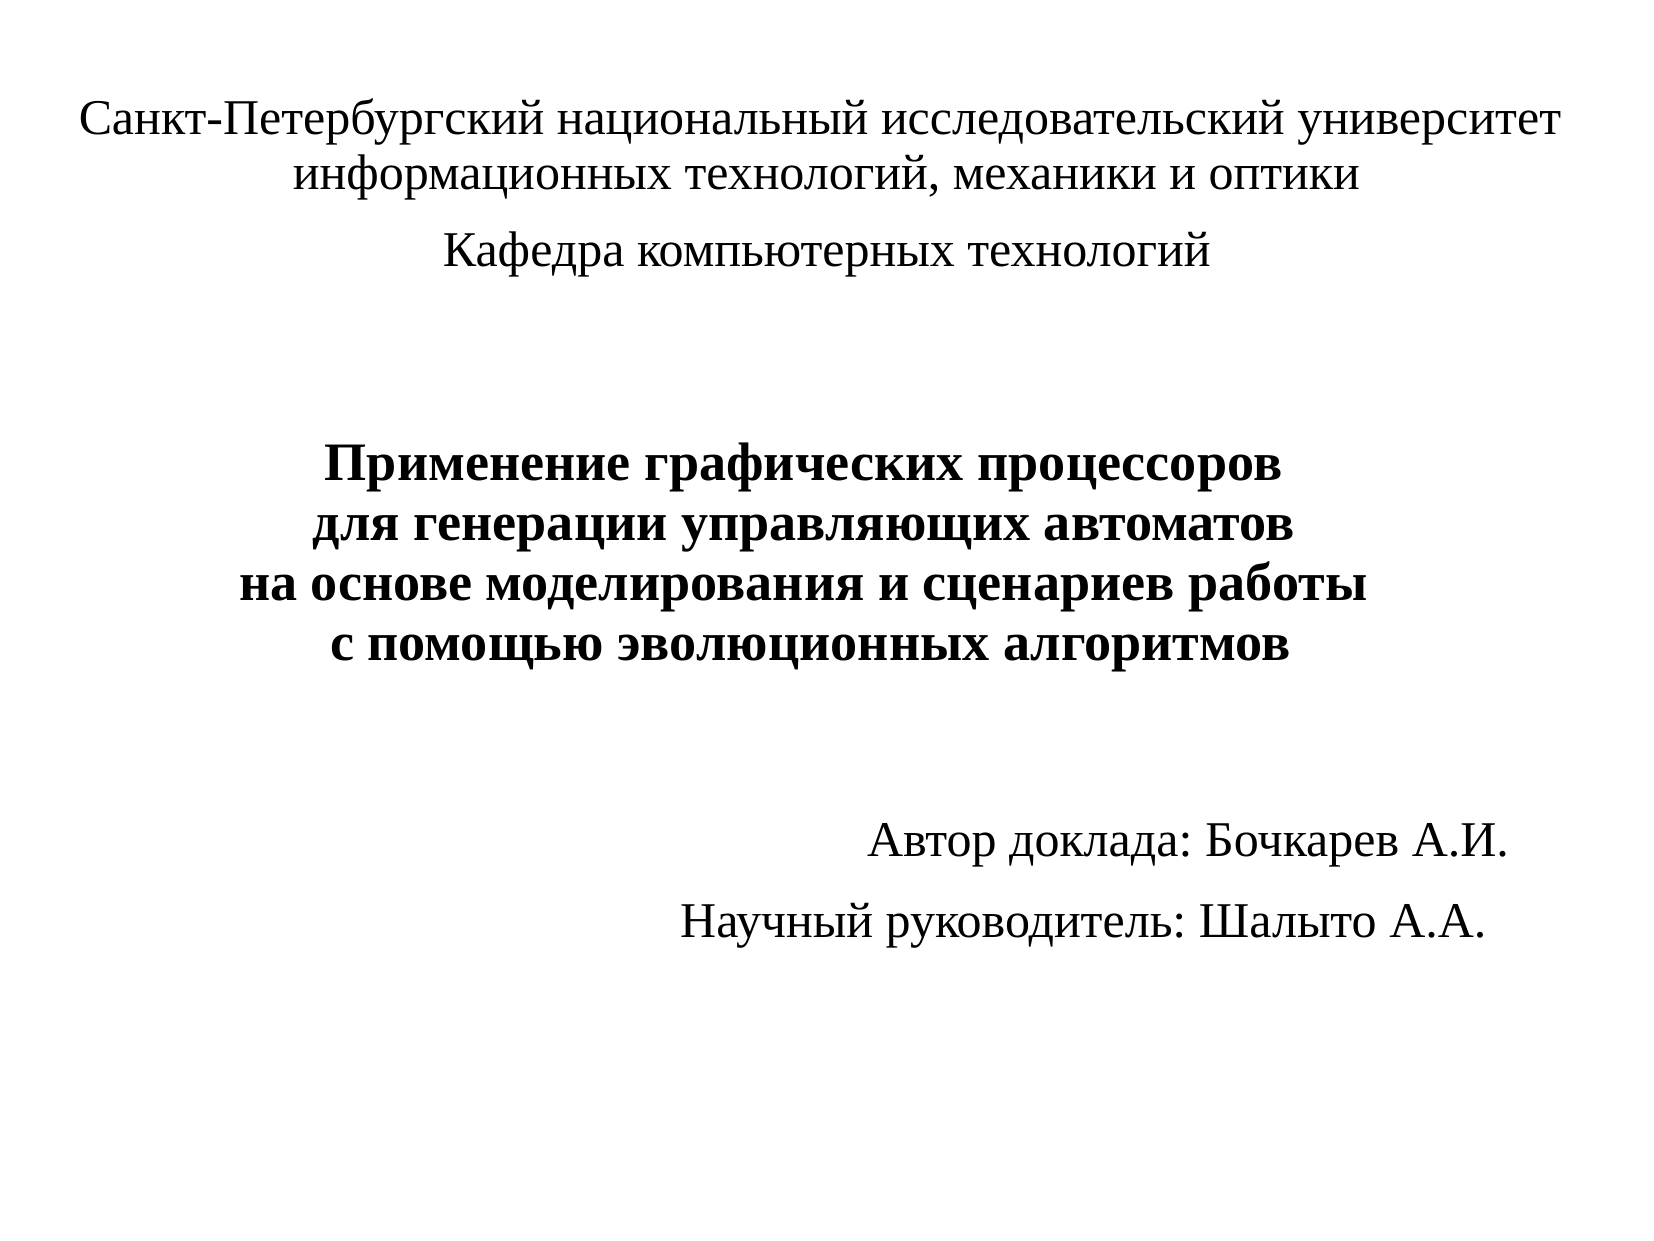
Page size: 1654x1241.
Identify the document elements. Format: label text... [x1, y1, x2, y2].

text_box Санкт-Петербургский национальный исследовательский университет информационных технологий, механики и оптики [64, 82, 1590, 211]
text_box Кафедра компьютерных технологий [428, 214, 1226, 286]
text_box Применение графических процессоров для генерации управляющих автоматов на основе моделирования и сценариев работы с помощью эволюционных алгоритмов [224, 425, 1399, 686]
text_box Научный руководитель: Шалыто А.А. [665, 885, 1503, 957]
text_box Автор доклада: Бочкарев А.И. [852, 804, 1524, 876]
